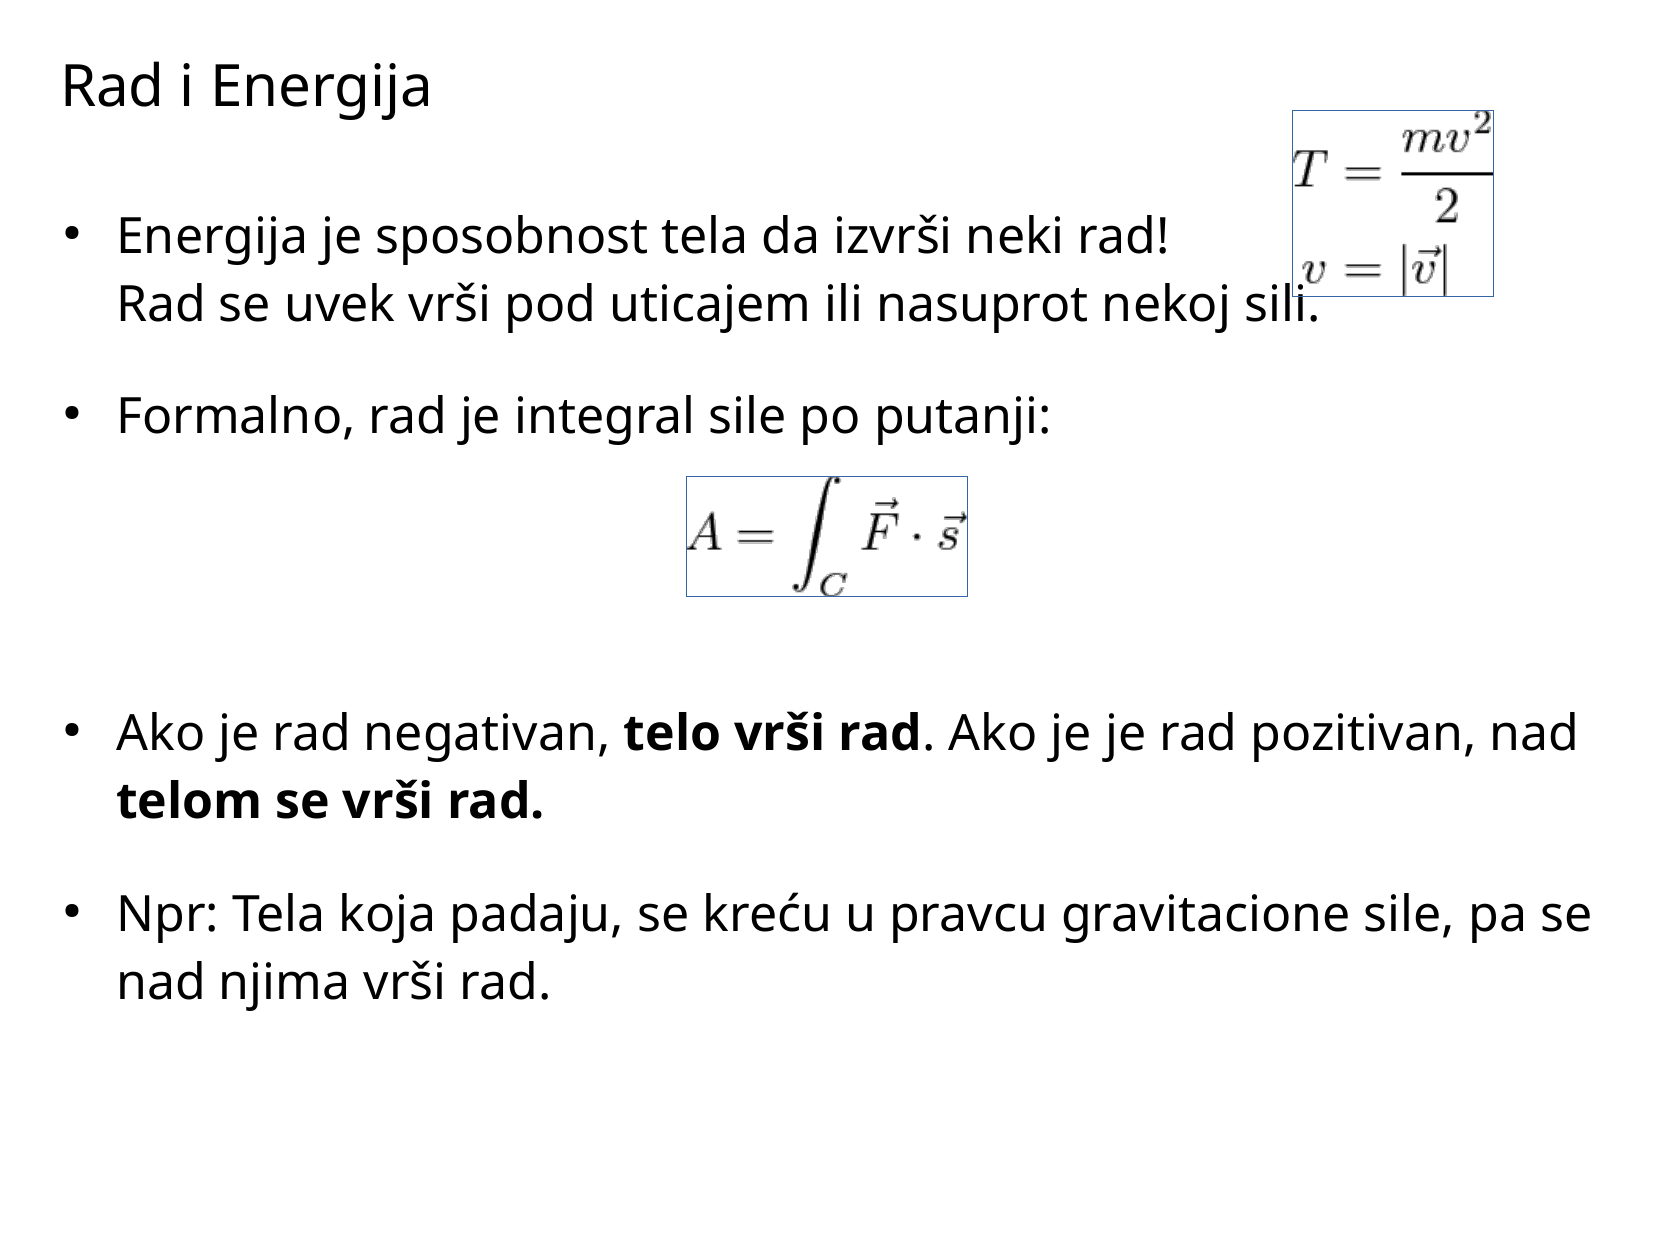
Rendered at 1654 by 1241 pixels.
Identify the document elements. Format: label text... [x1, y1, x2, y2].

list Energija je sposobnost tela da izvrši neki rad! Rad se uvek vrši pod uticajem ili nasuprot nekoj sili. Formalno, rad je integral sile po putanji: Ako je rad negativan, telo vrši rad. Ako je je rad pozitivan, nad telom se vrši rad. Npr: Tela koja padaju, se kreću u pravcu gravitacione sile, pa se nad njima vrši rad. [45, 199, 1635, 1173]
picture [686, 476, 968, 597]
picture [1292, 110, 1494, 297]
title Rad i Energija [59, 17, 1648, 150]
